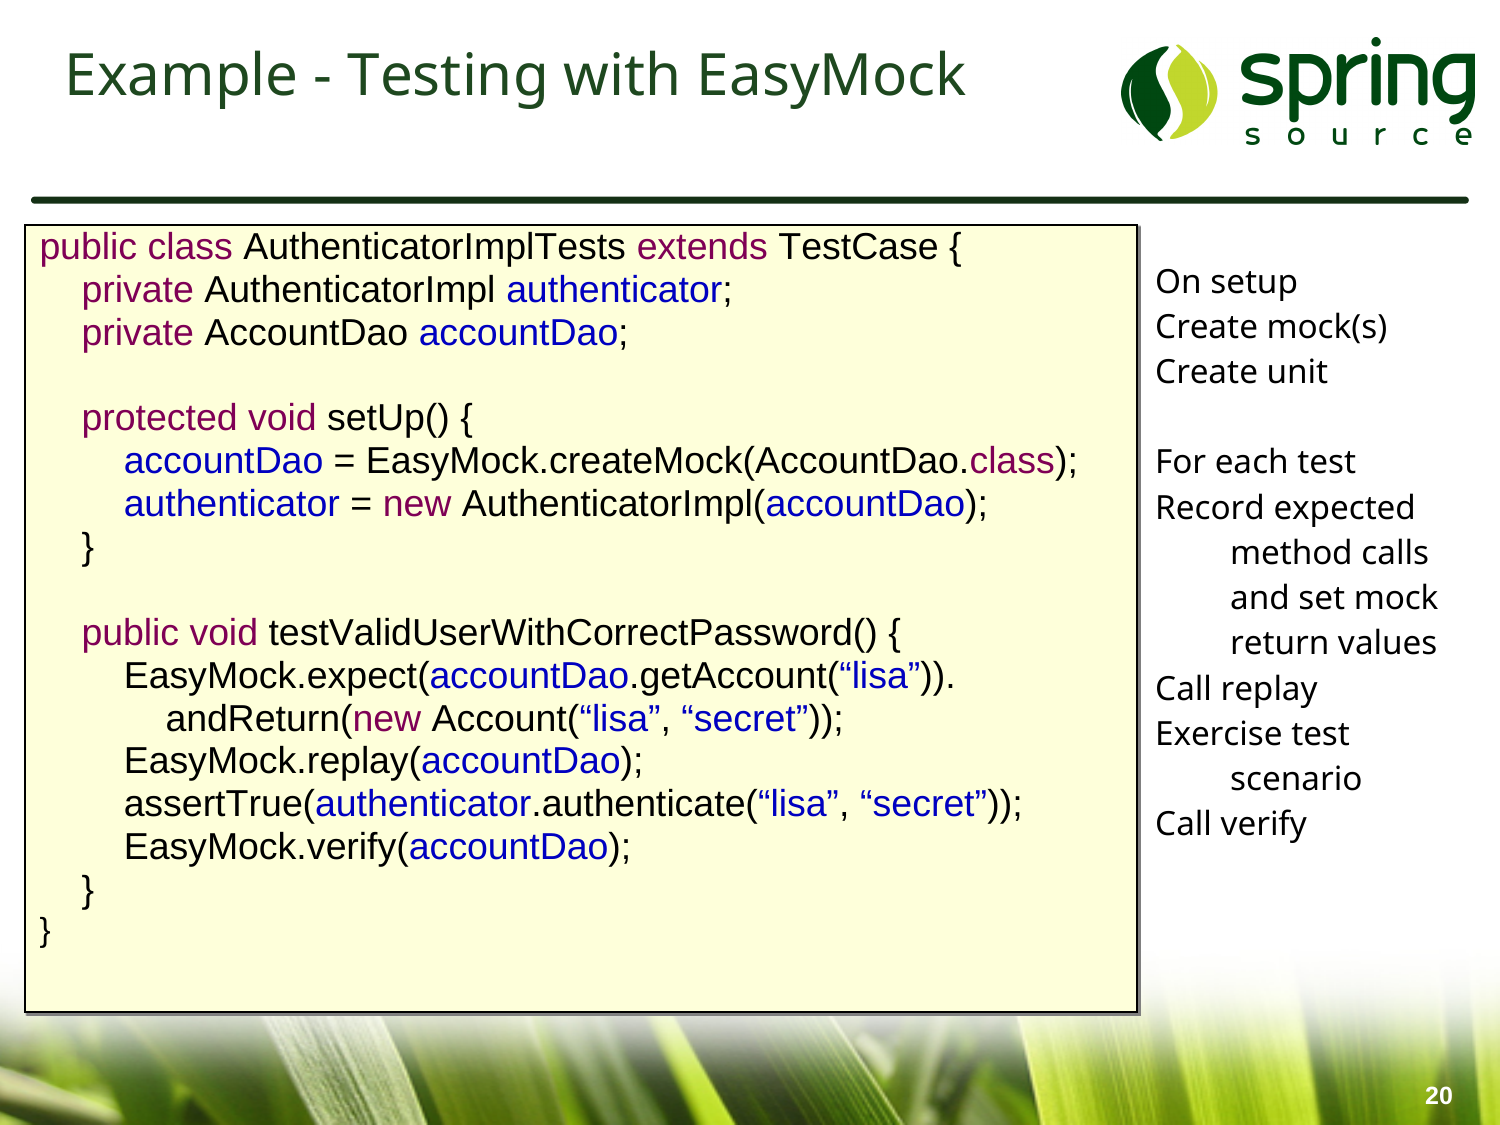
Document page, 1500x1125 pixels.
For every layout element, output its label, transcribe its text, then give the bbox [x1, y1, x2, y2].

text_box On setup Create mock(s) Create unit For each test Record expected method calls and set mock return values Call replay Exercise test scenario Call verify [1138, 249, 1475, 854]
text_box public class AuthenticatorImplTests extends TestCase { private AuthenticatorImpl authenticator; private AccountDao accountDao; protected void setUp() { accountDao = EasyMock.createMock(AccountDao.class); authenticator = new AuthenticatorImpl(accountDao); } public void testValidUserWithCorrectPassword() { EasyMock.expect(accountDao.getAccount(“lisa”)). andReturn(new Account(“lisa”, “secret”)); EasyMock.replay(accountDao); assertTrue(authenticator.authenticate(“lisa”, “secret”)); EasyMock.verify(accountDao); } } [24, 224, 1138, 1013]
picture [0, 944, 1500, 1125]
picture [1326, 37, 1475, 145]
title Example - Testing with EasyMock [50, 24, 1326, 213]
